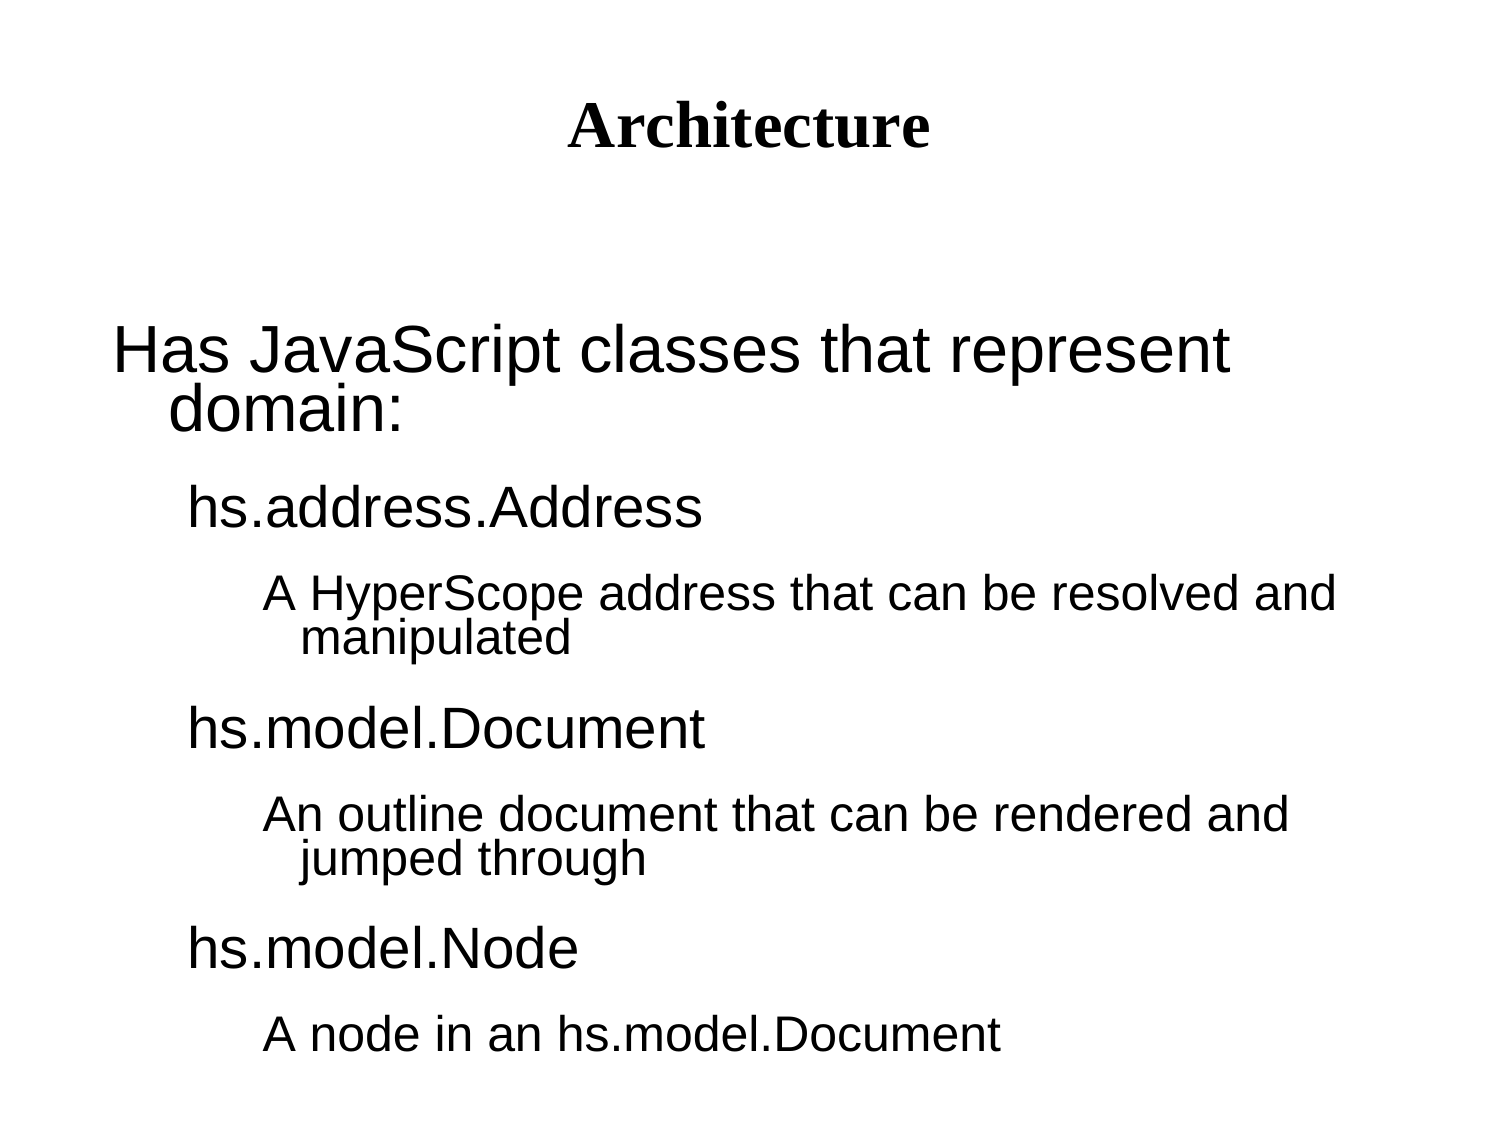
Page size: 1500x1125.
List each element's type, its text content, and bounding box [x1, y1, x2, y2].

list Has JavaScript classes that represent domain: hs.address.Address A HyperScope address that can be resolved and manipulated hs.model.Document An outline document that can be rendered and jumped through hs.model.Node A node in an hs.model.Document [112, 324, 1387, 1076]
title Architecture [112, 35, 1387, 223]
